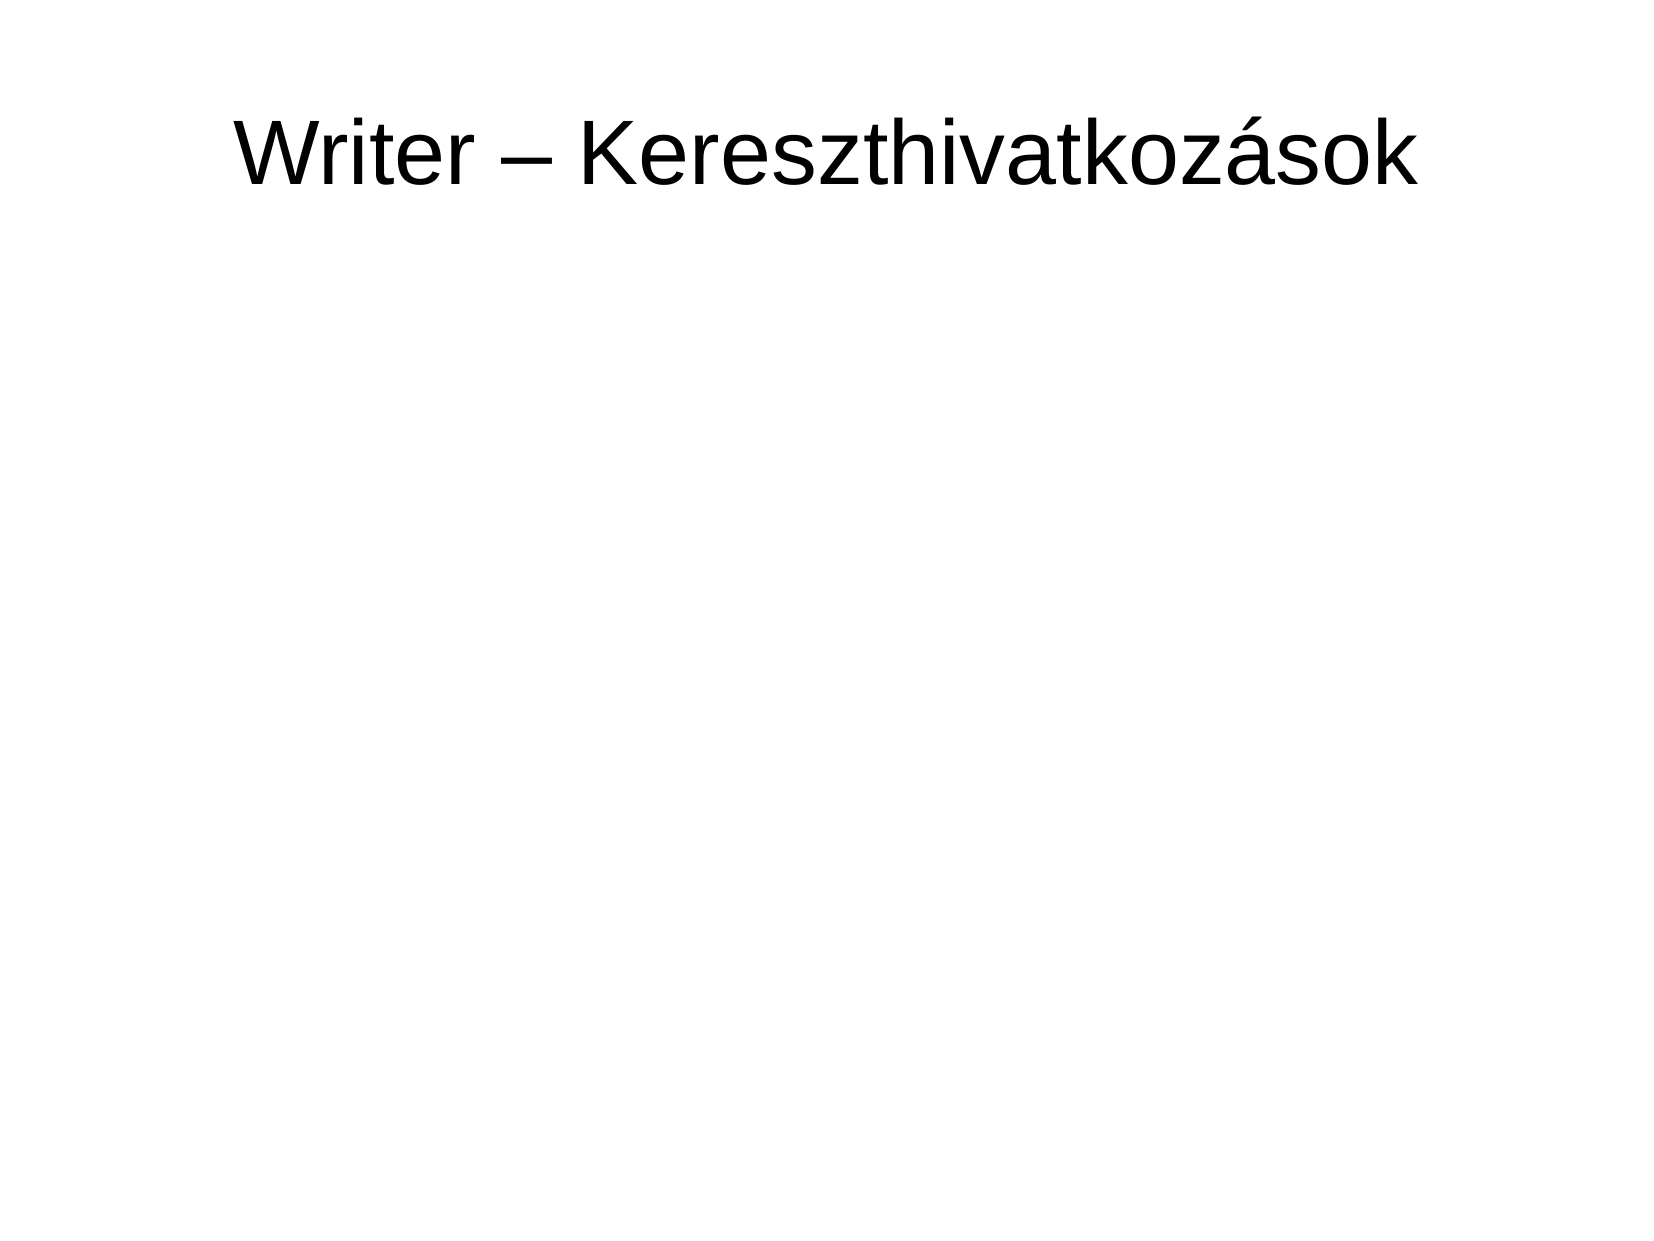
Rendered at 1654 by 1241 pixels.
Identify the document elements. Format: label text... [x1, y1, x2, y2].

title Writer – Kereszthivatkozások [82, 56, 1571, 250]
